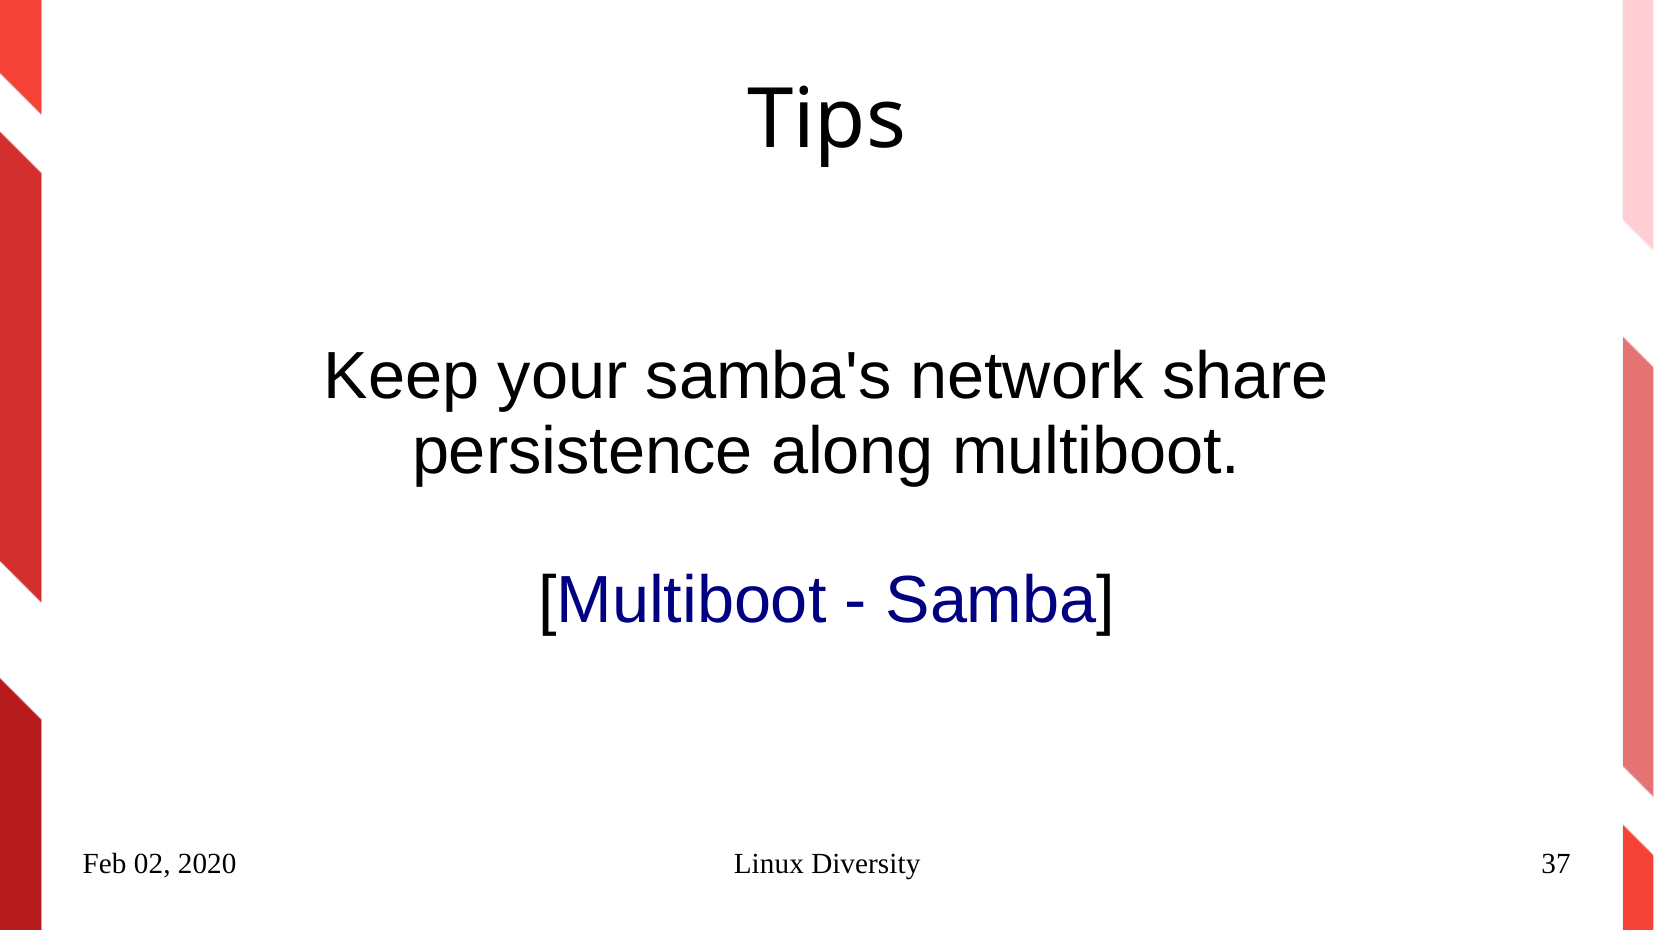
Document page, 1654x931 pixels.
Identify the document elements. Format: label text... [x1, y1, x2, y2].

subtitle Keep your samba's network share persistence along multiboot. [Multiboot - Samba] [82, 217, 1571, 758]
title Tips [82, 37, 1571, 193]
picture [0, 0, 1654, 930]
